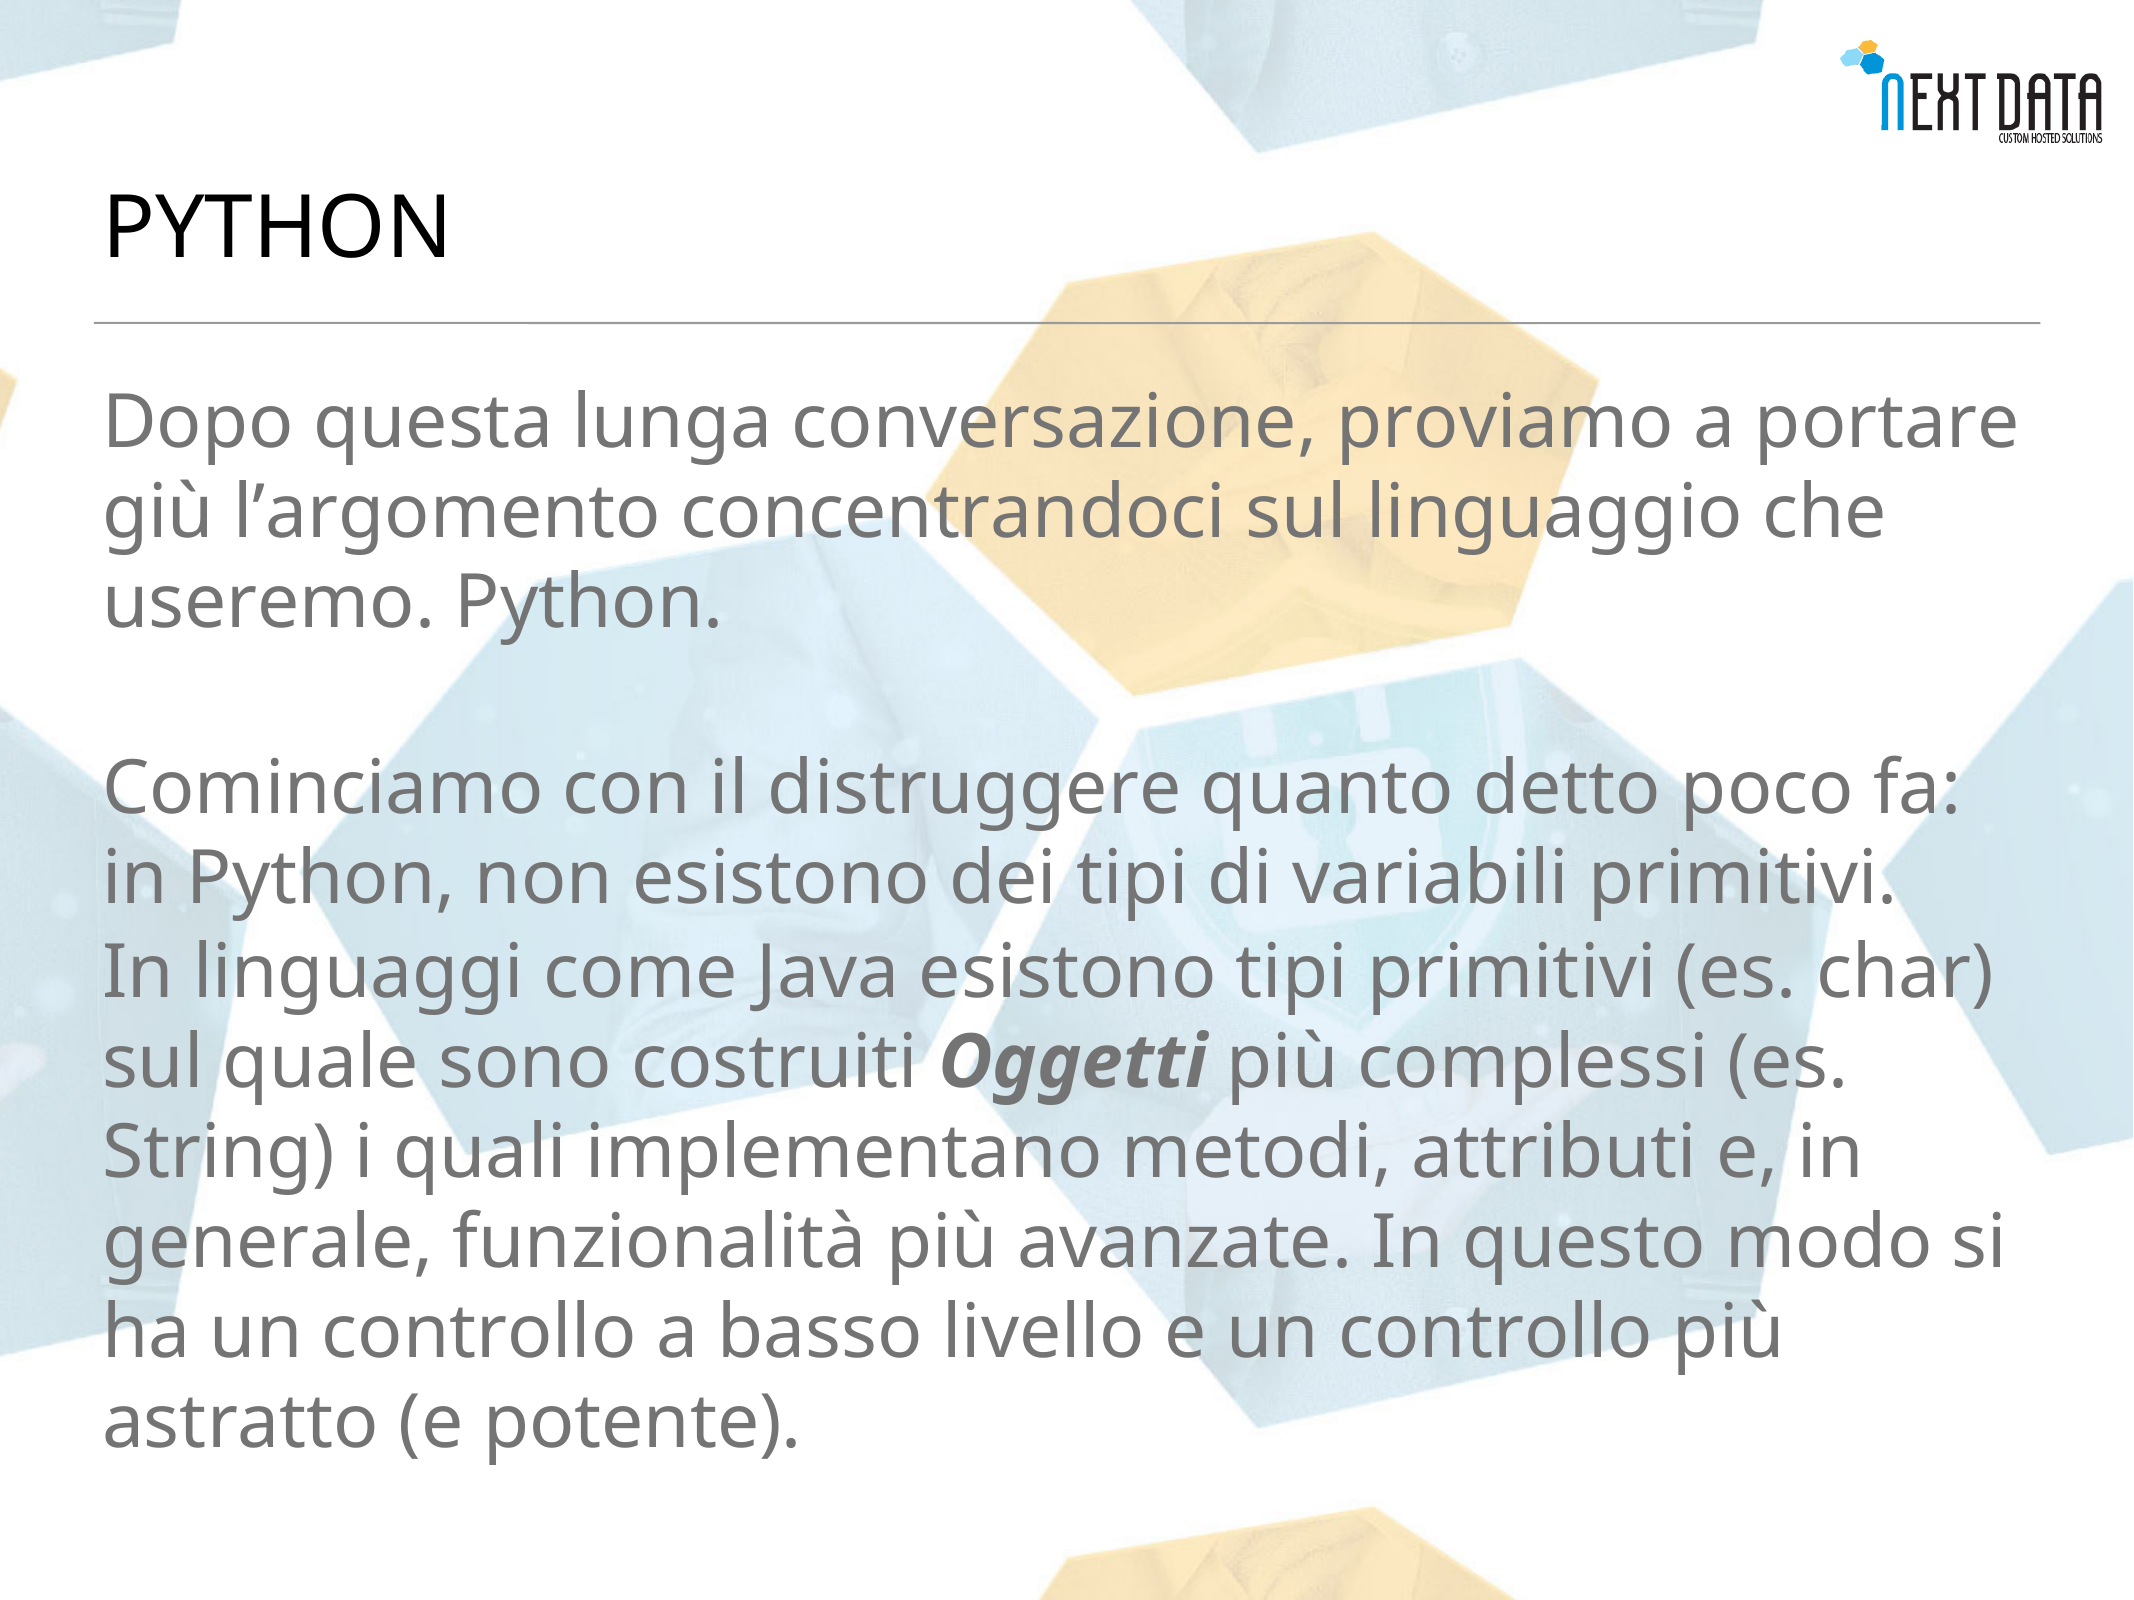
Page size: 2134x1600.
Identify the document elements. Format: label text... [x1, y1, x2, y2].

picture [0, 0, 2134, 1600]
text_box PYTHON [93, 54, 2040, 284]
text_box Dopo questa lunga conversazione, proviamo a portare giù l’argomento concentrandoci sul linguaggio che useremo. Python. Cominciamo con il distruggere quanto detto poco fa: in Python, non esistono dei tipi di variabili primitivi. In linguaggi come Java esistono tipi primitivi (es. char) sul quale sono costruiti Oggetti più complessi (es. String) i quali implementano metodi, attributi e, in generale, funzionalità più avanzate. In questo modo si ha un controllo a basso livello e un controllo più astratto (e potente). [93, 364, 2040, 1459]
